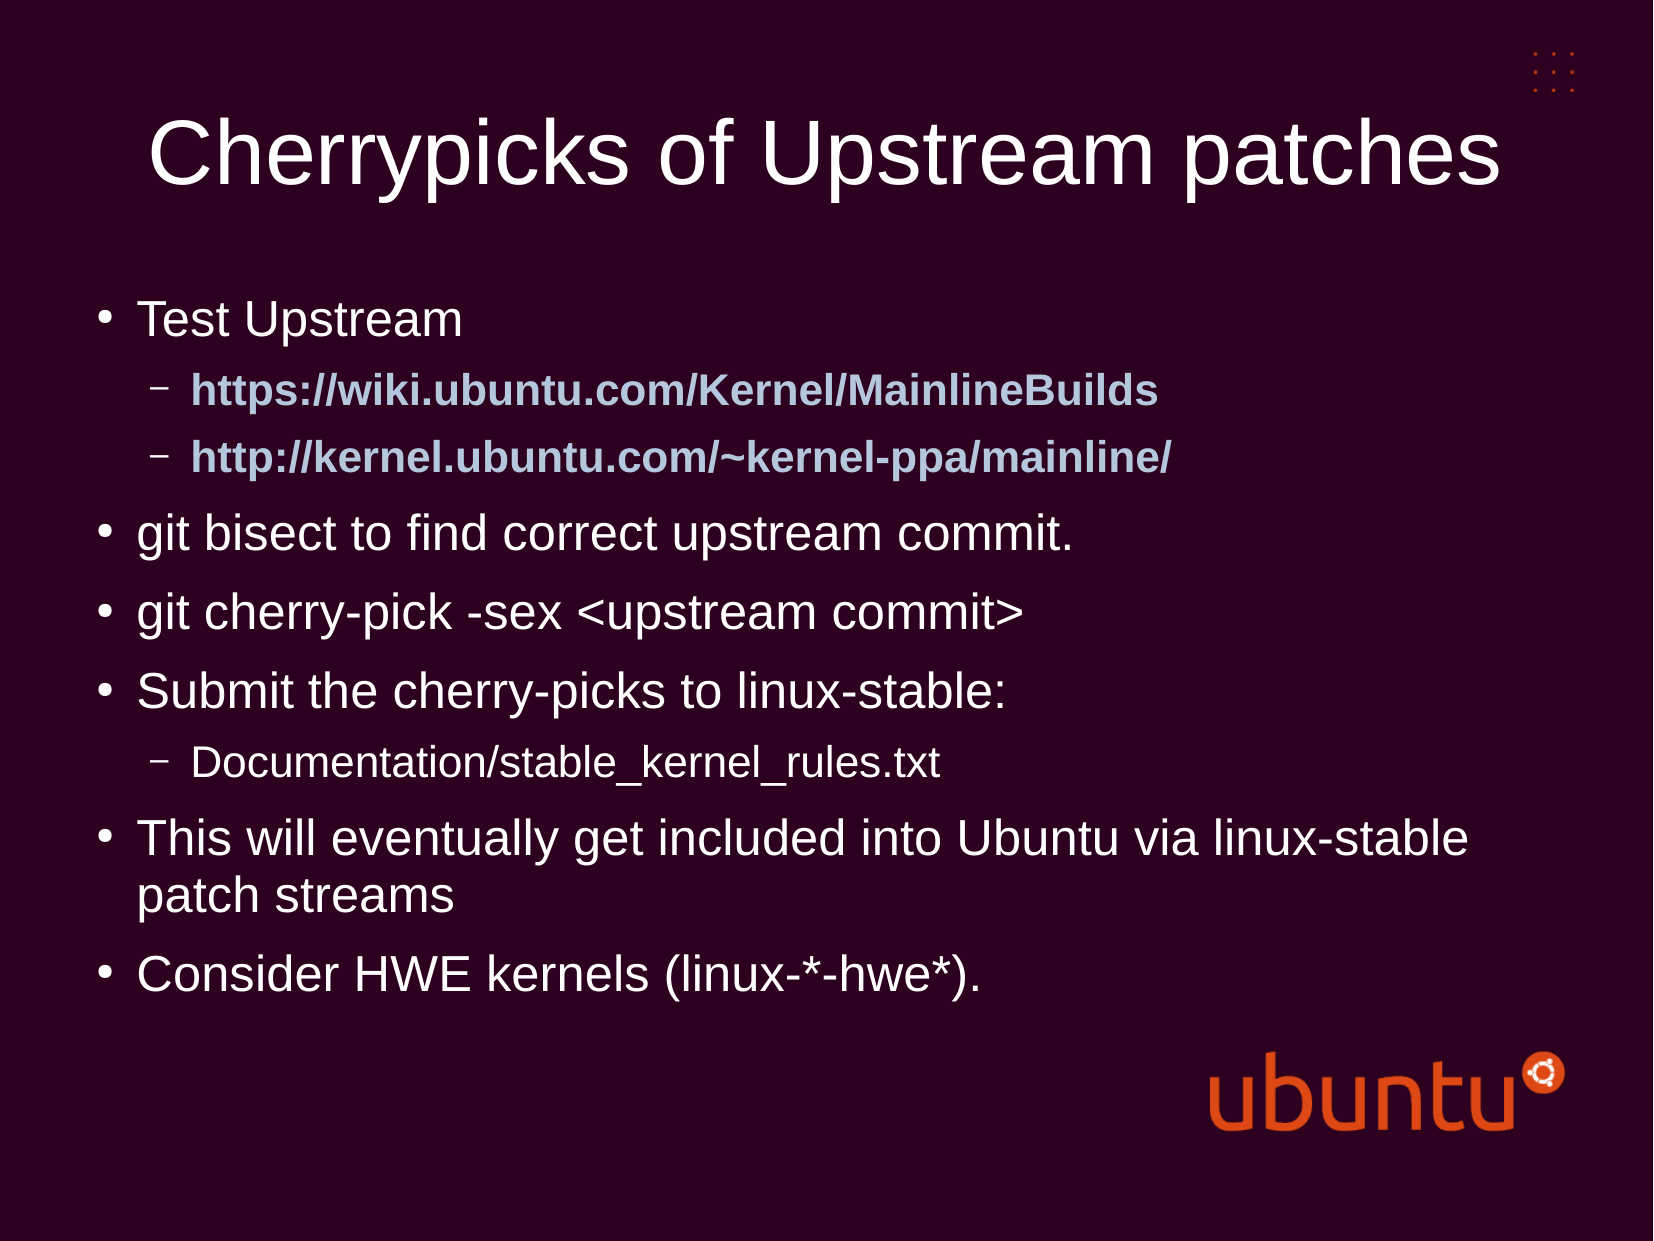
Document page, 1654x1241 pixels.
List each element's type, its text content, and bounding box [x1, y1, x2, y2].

list Test Upstream https://wiki.ubuntu.com/Kernel/MainlineBuilds http://kernel.ubuntu.com/~kernel-ppa/mainline/ git bisect to find correct upstream commit. git cherry-pick -sex <upstream commit> Submit the cherry-picks to linux-stable: Documentation/stable_kernel_rules.txt This will eventually get included into Ubuntu via linux-stable patch streams Consider HWE kernels (linux-*-hwe*). [82, 290, 1571, 1010]
picture [1121, 960, 1653, 1223]
title Cherrypicks of Upstream patches [82, 49, 1571, 257]
picture [1571, 49, 1575, 94]
